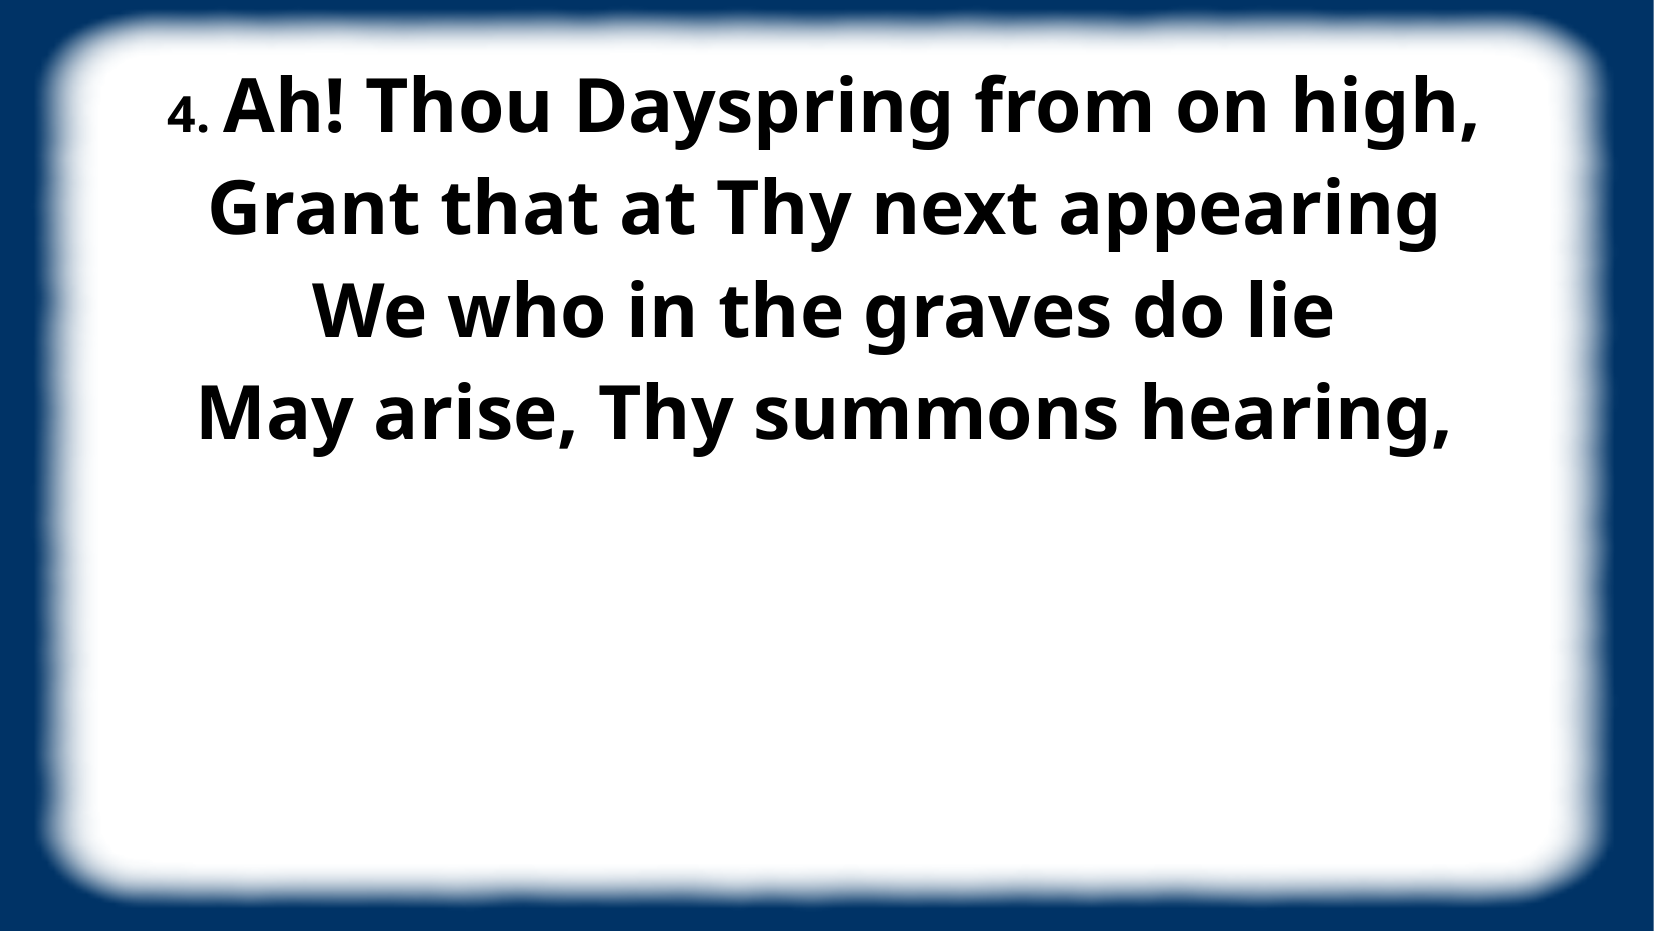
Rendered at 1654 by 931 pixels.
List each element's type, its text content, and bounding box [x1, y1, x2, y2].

text_box 4. Ah! Thou Dayspring from on high, Grant that at Thy next appearing We who in the graves do lie May arise, Thy summons hearing, [105, 45, 1546, 460]
picture [0, 0, 1654, 931]
